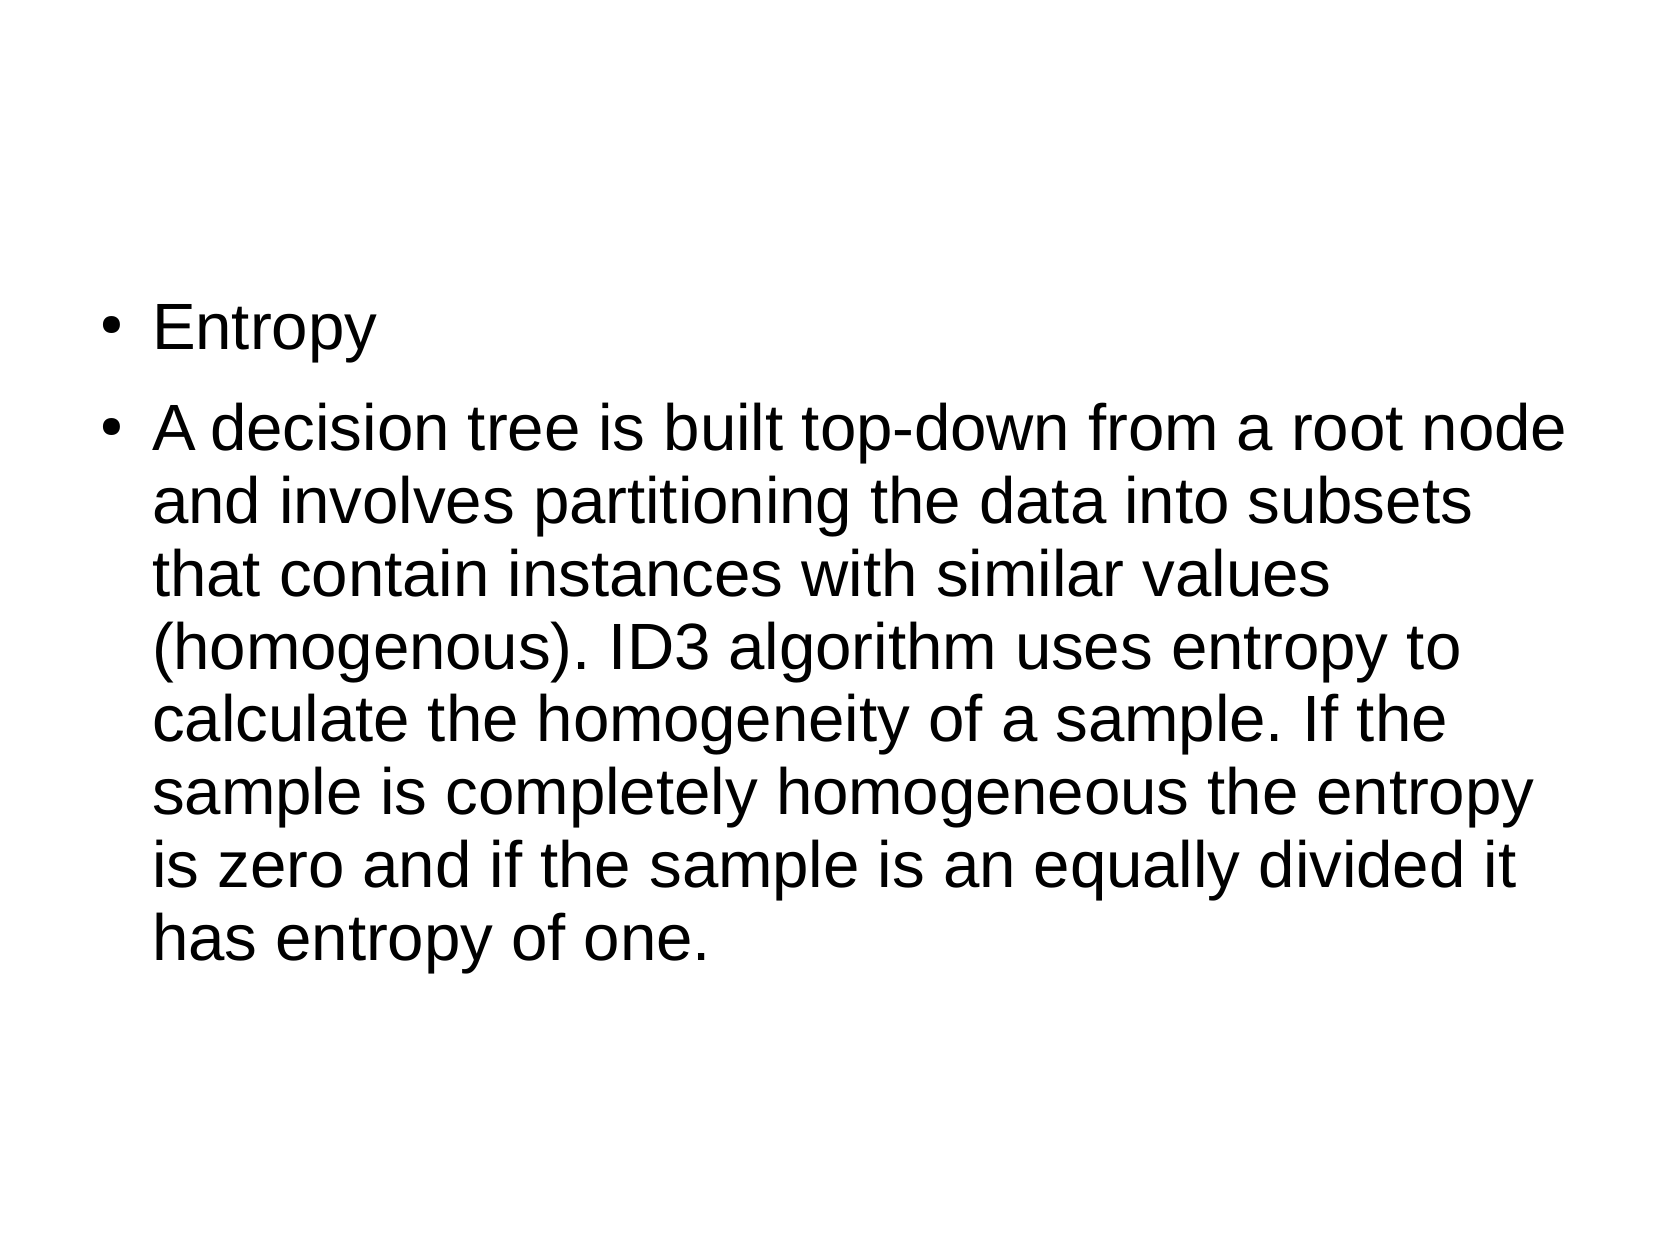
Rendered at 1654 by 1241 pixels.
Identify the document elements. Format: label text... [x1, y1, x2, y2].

list Entropy A decision tree is built top-down from a root node and involves partitioning the data into subsets that contain instances with similar values (homogenous). ID3 algorithm uses entropy to calculate the homogeneity of a sample. If the sample is completely homogeneous the entropy is zero and if the sample is an equally divided it has entropy of one. [82, 290, 1571, 1010]
